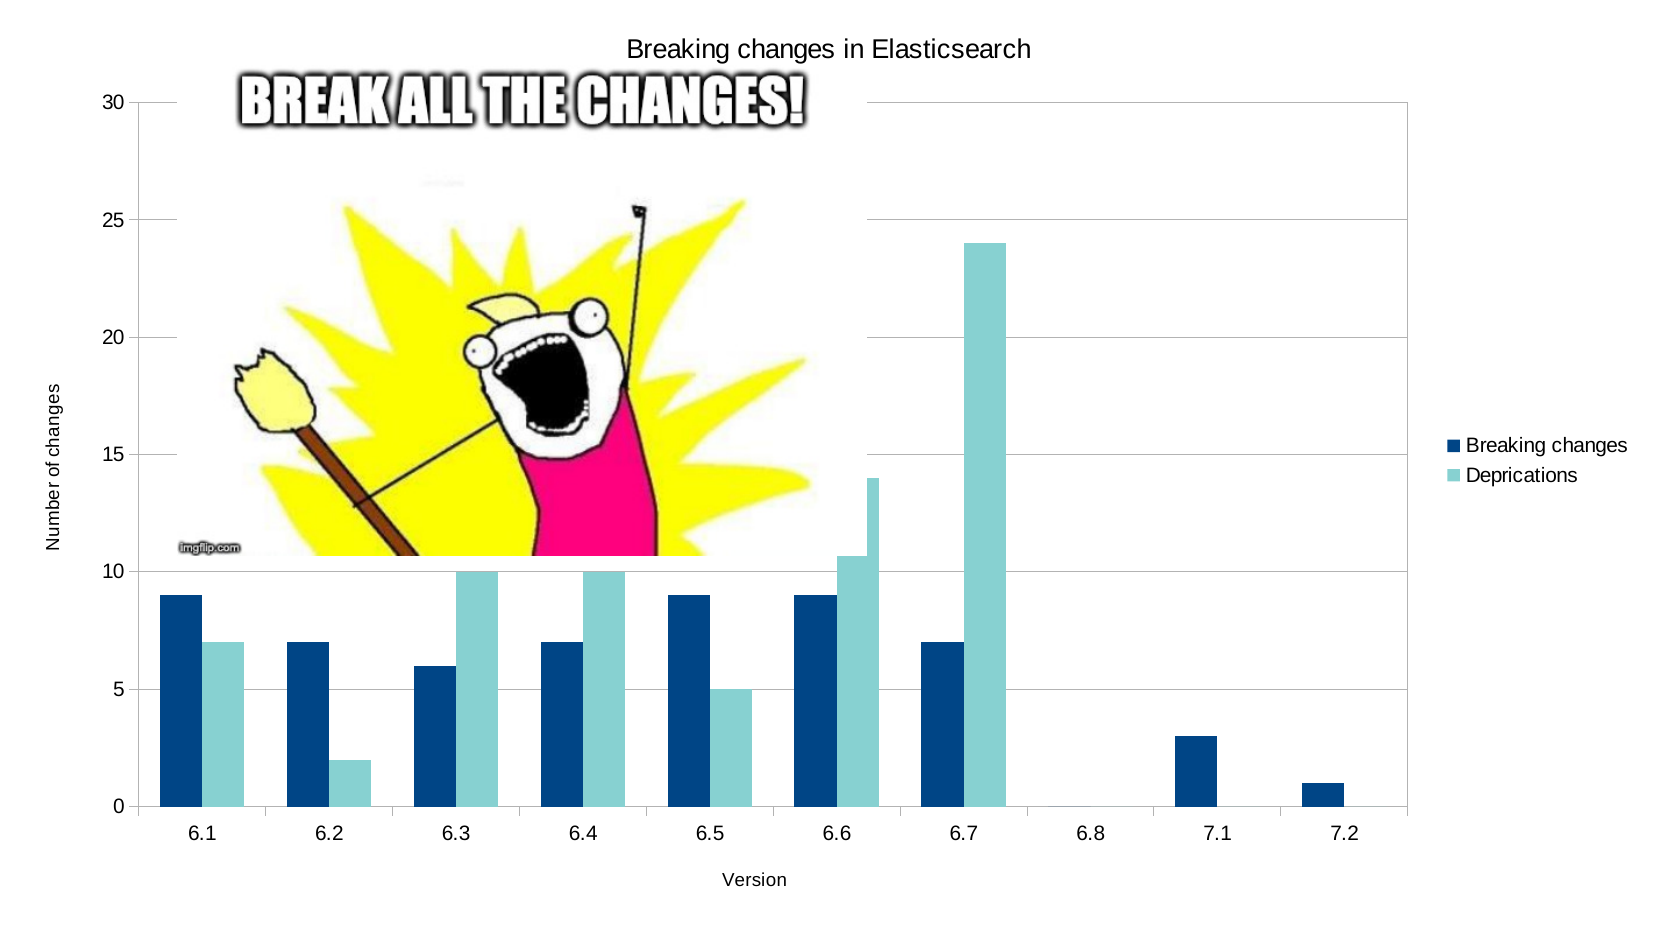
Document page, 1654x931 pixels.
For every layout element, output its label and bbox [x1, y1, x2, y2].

picture [177, 65, 867, 556]
chart [9, 0, 1648, 922]
